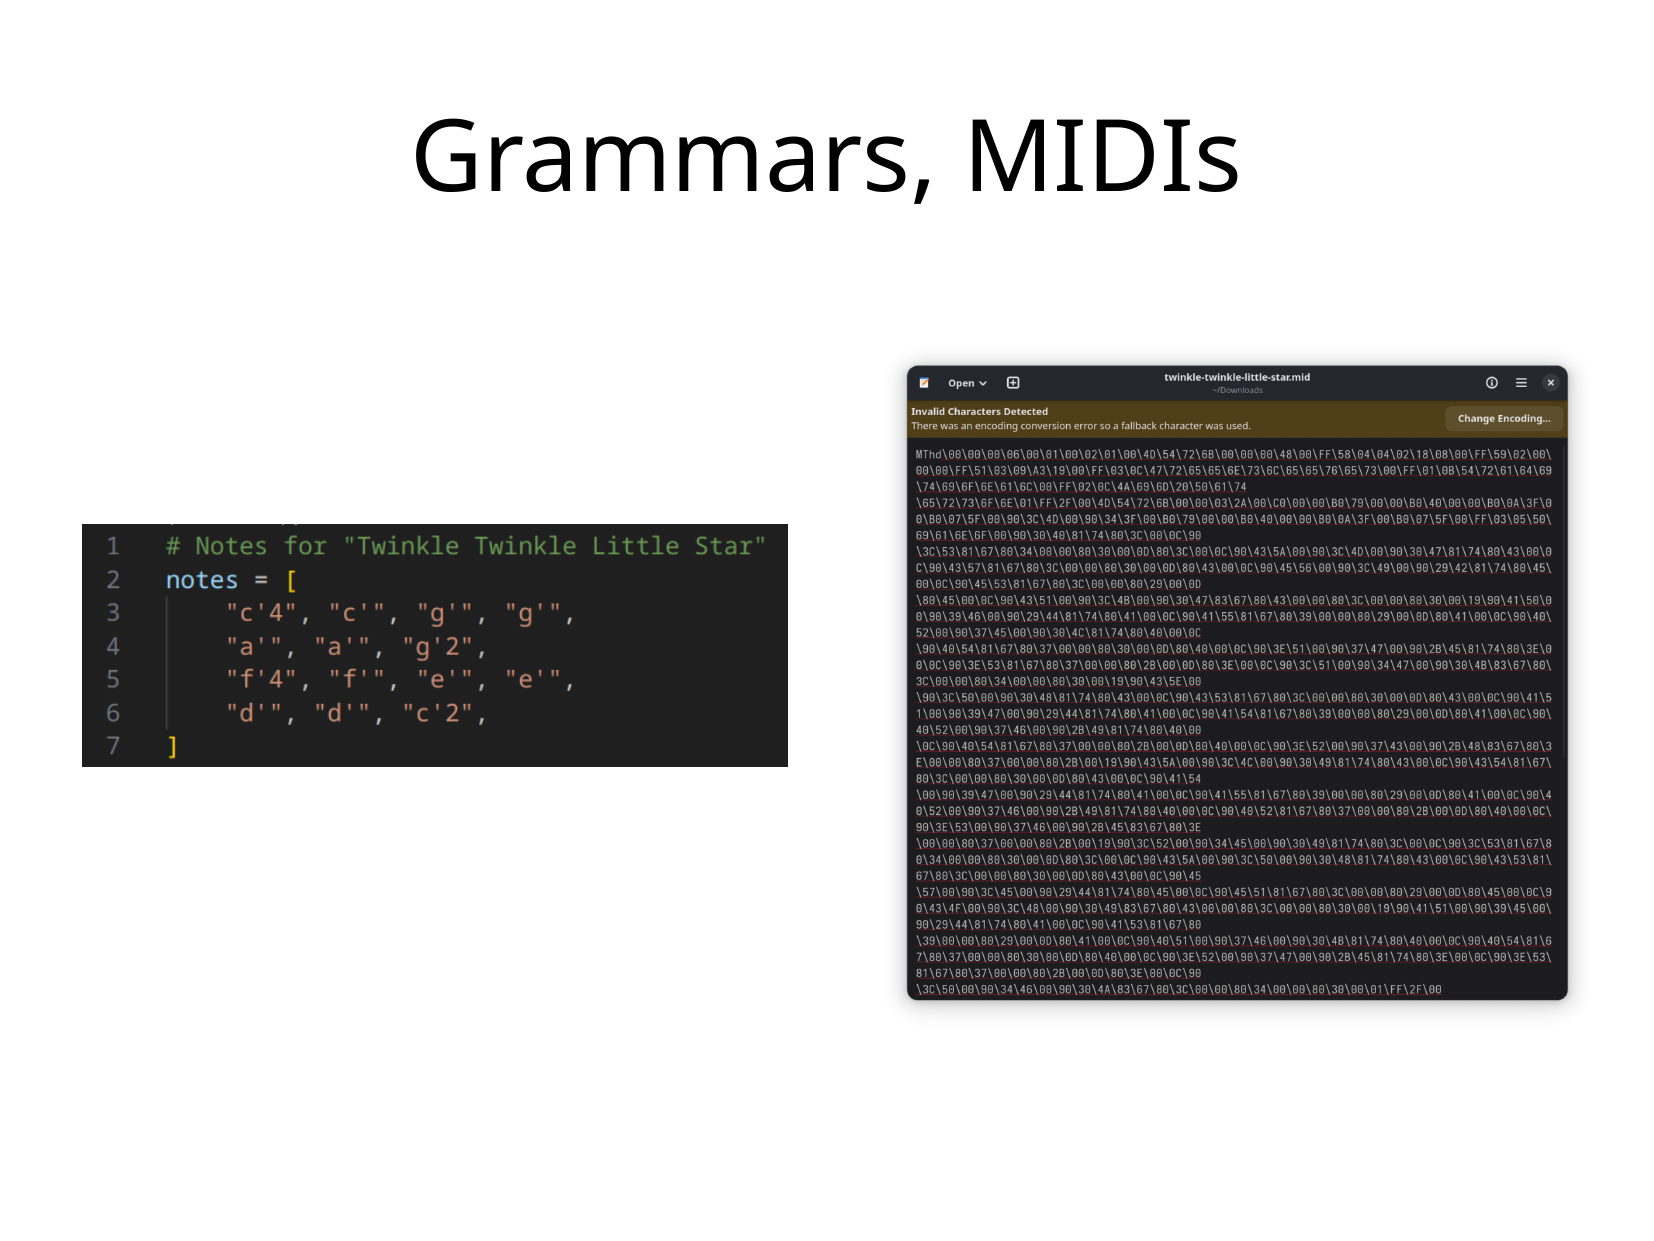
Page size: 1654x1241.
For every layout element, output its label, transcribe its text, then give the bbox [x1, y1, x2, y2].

picture [862, 325, 1613, 1051]
picture [82, 524, 788, 767]
title Grammars, MIDIs [82, 49, 1571, 257]
